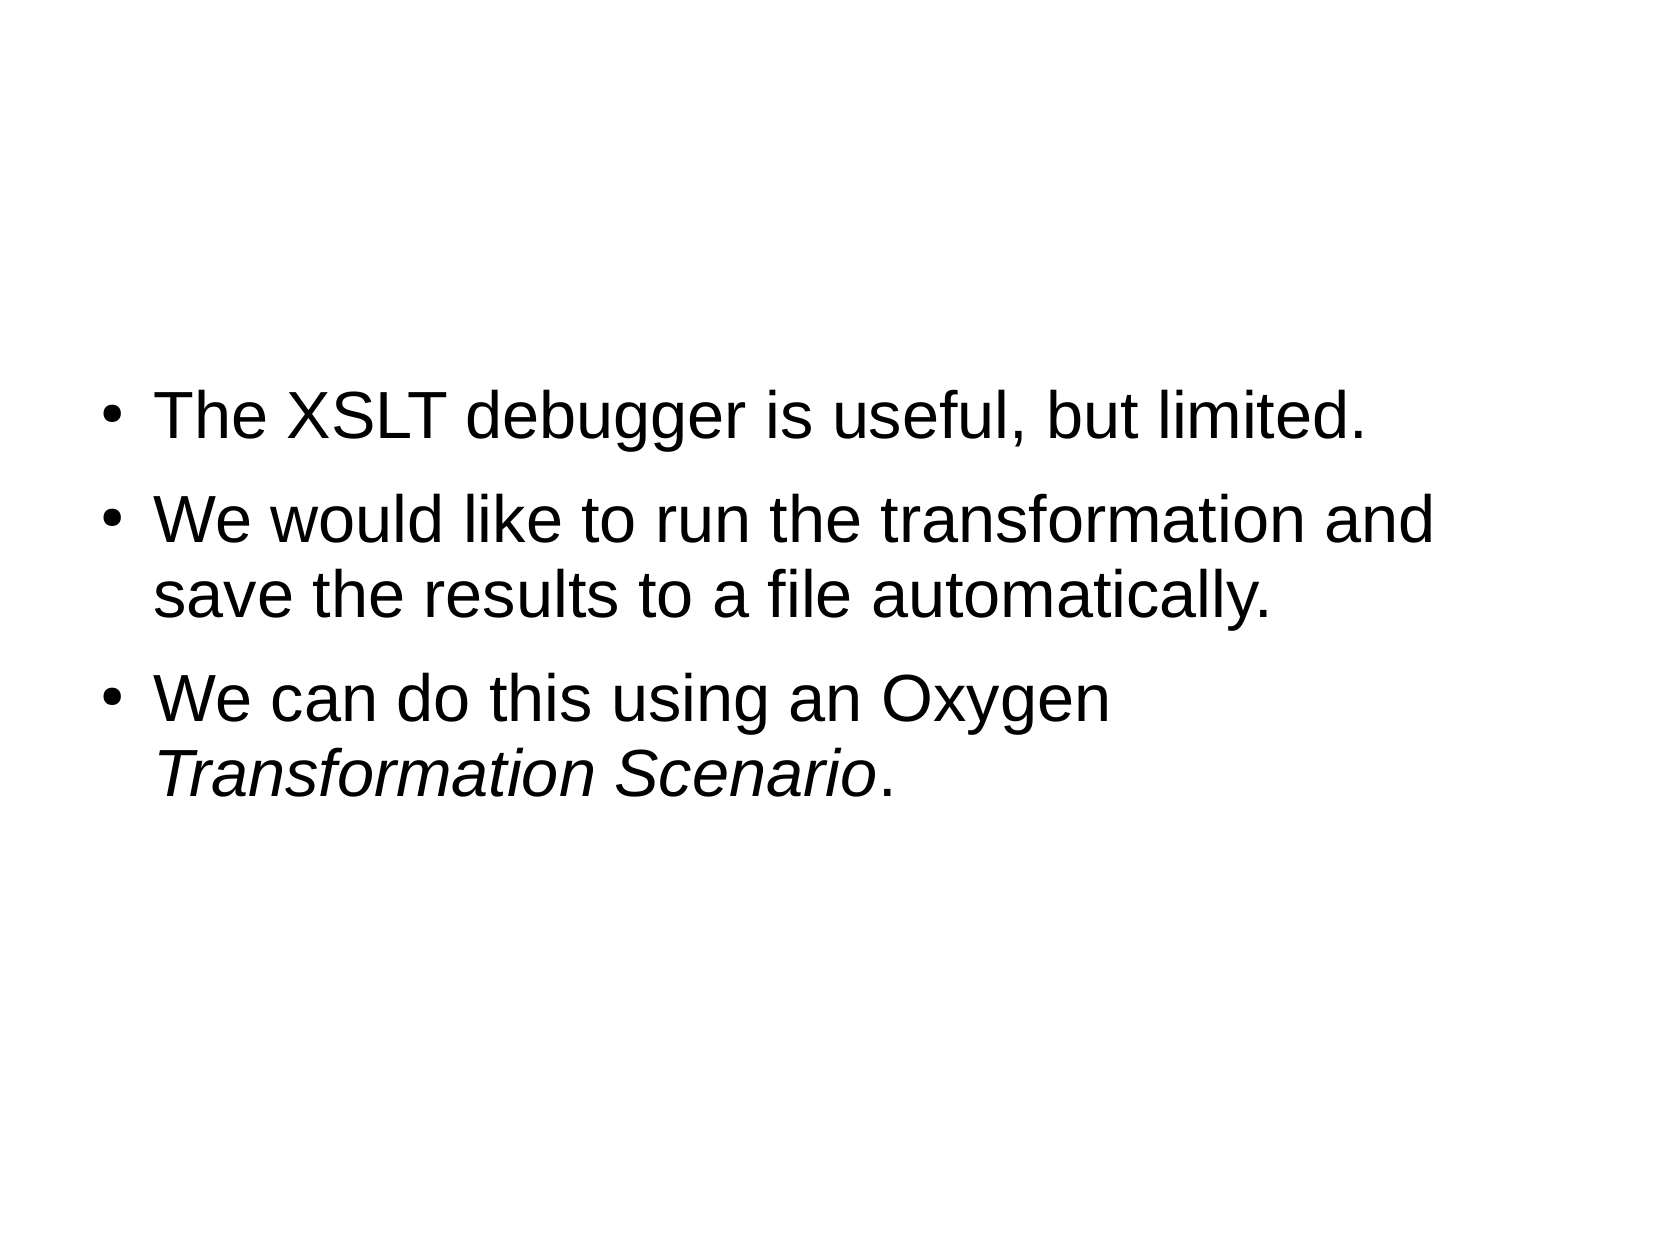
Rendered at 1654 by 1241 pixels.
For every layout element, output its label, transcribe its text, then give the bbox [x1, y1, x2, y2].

list The XSLT debugger is useful, but limited. We would like to run the transformation and save the results to a file automatically. We can do this using an Oxygen Transformation Scenario. [82, 377, 1571, 1146]
